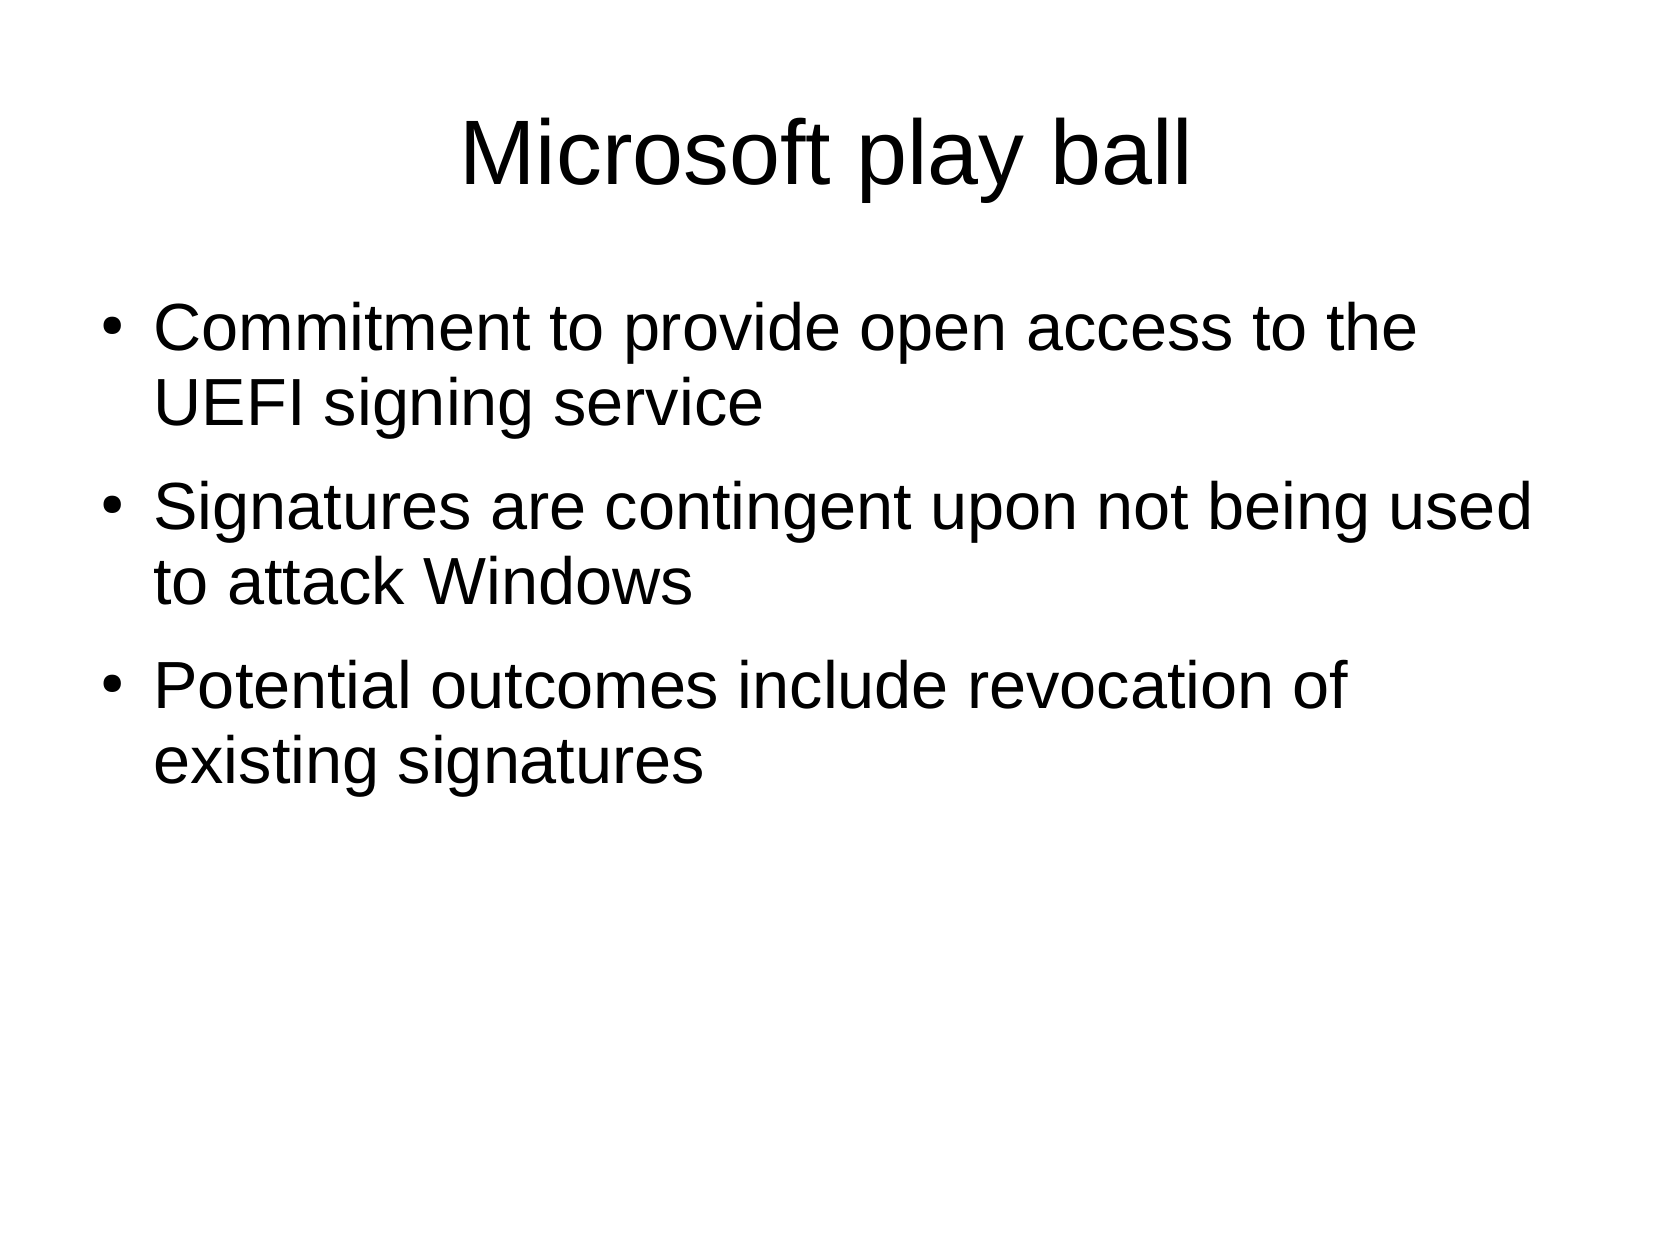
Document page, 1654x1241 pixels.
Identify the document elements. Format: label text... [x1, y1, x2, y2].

list Commitment to provide open access to the UEFI signing service Signatures are contingent upon not being used to attack Windows Potential outcomes include revocation of existing signatures [82, 290, 1538, 1010]
title Microsoft play ball [82, 49, 1571, 257]
